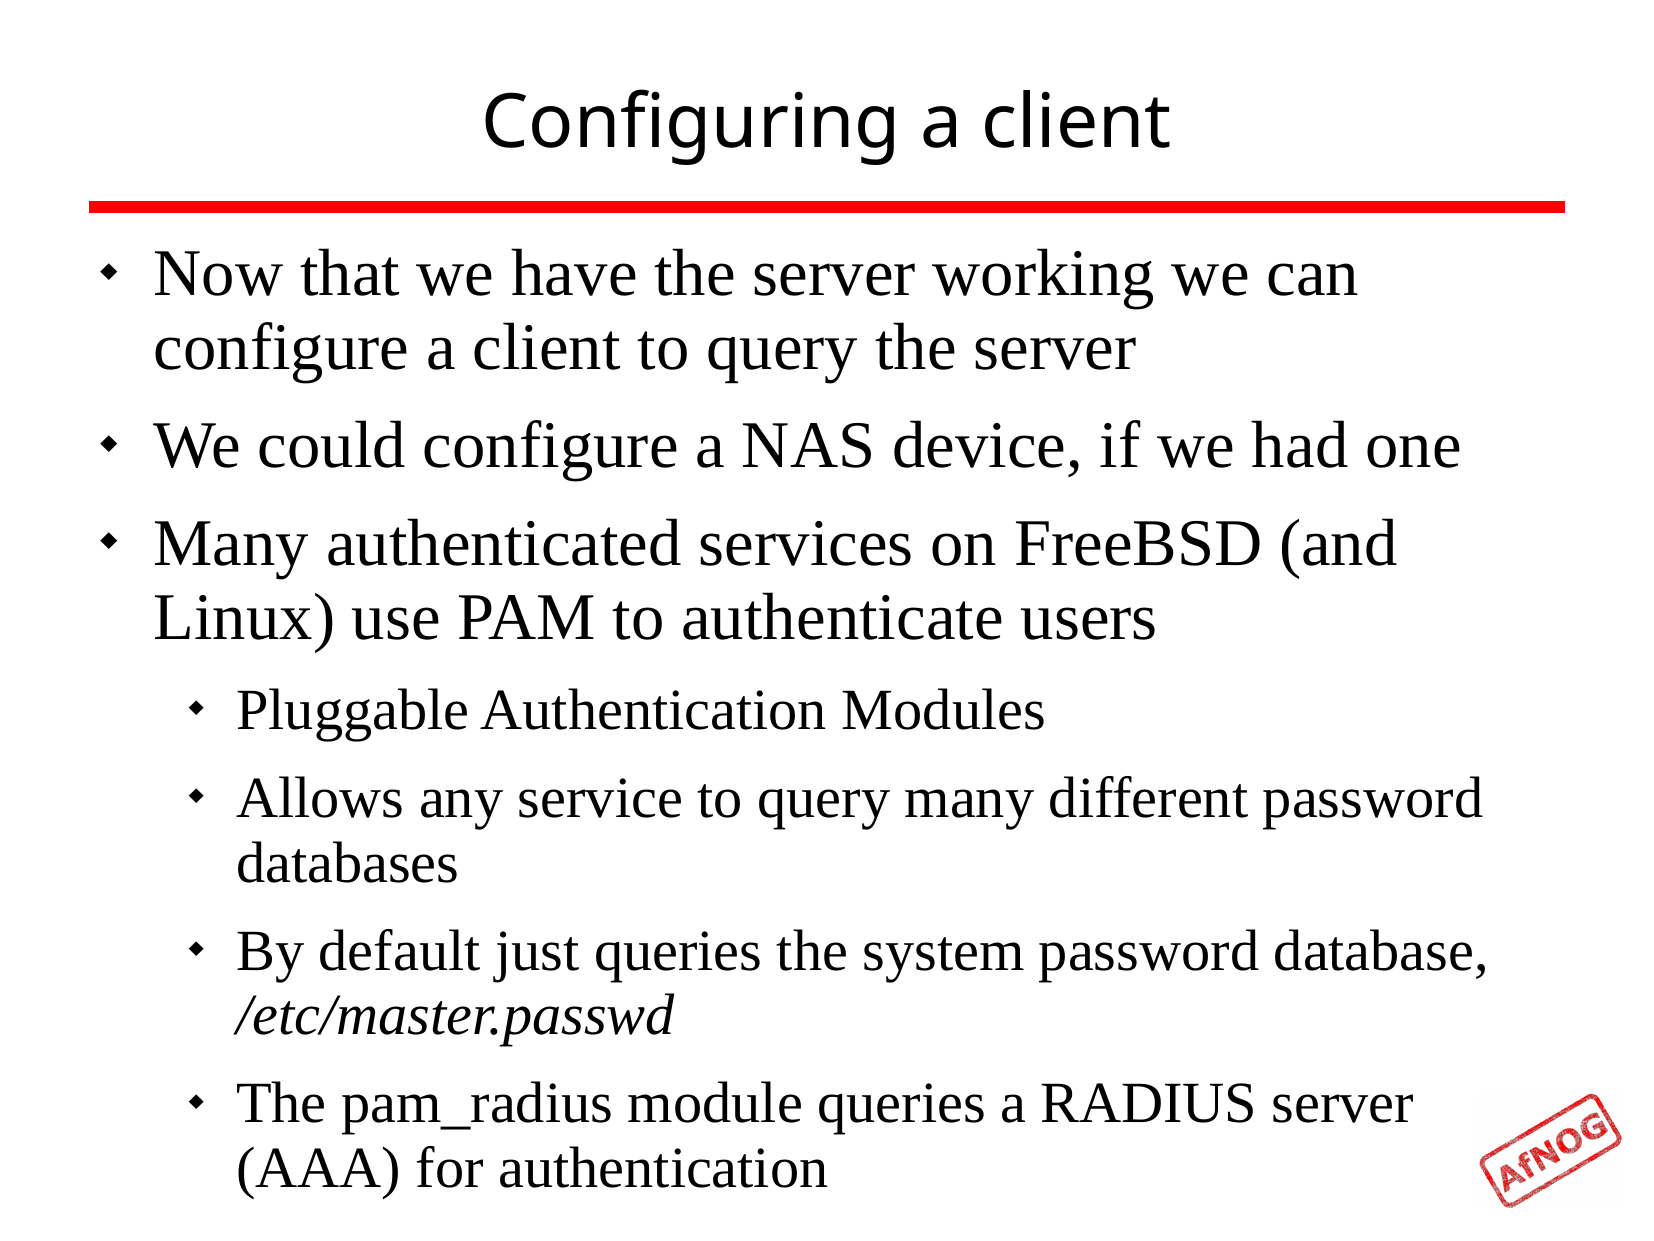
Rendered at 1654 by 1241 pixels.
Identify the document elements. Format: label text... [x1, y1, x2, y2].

picture [1476, 1090, 1625, 1211]
list Now that we have the server working we can configure a client to query the server We could configure a NAS device, if we had one Many authenticated services on FreeBSD (and Linux) use PAM to authenticate users Pluggable Authentication Modules Allows any service to query many different password databases By default just queries the system password database, /etc/master.passwd The pam_radius module queries a RADIUS server (AAA) for authentication [82, 236, 1571, 1201]
title Configuring a client [82, 29, 1571, 207]
